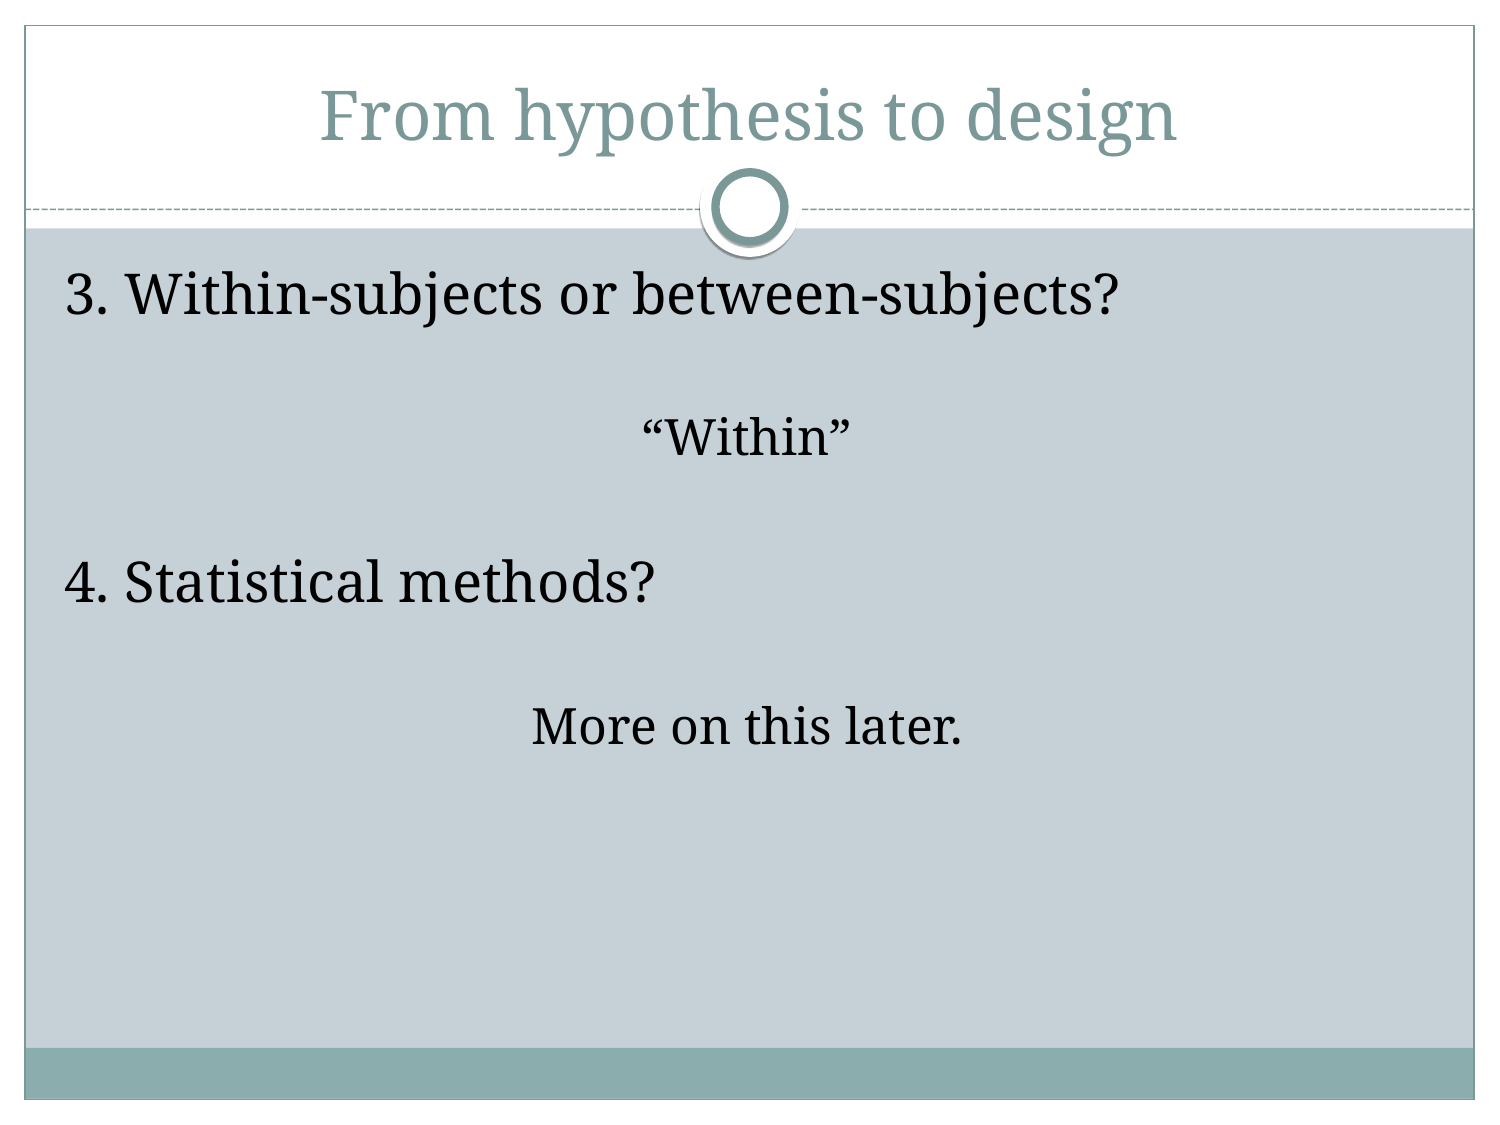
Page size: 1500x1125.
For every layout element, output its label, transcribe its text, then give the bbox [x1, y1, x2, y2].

list 3. Within-subjects or between-subjects? “Within” 4. Statistical methods? More on this later. [49, 250, 1445, 1001]
title From hypothesis to design [49, 37, 1450, 162]
